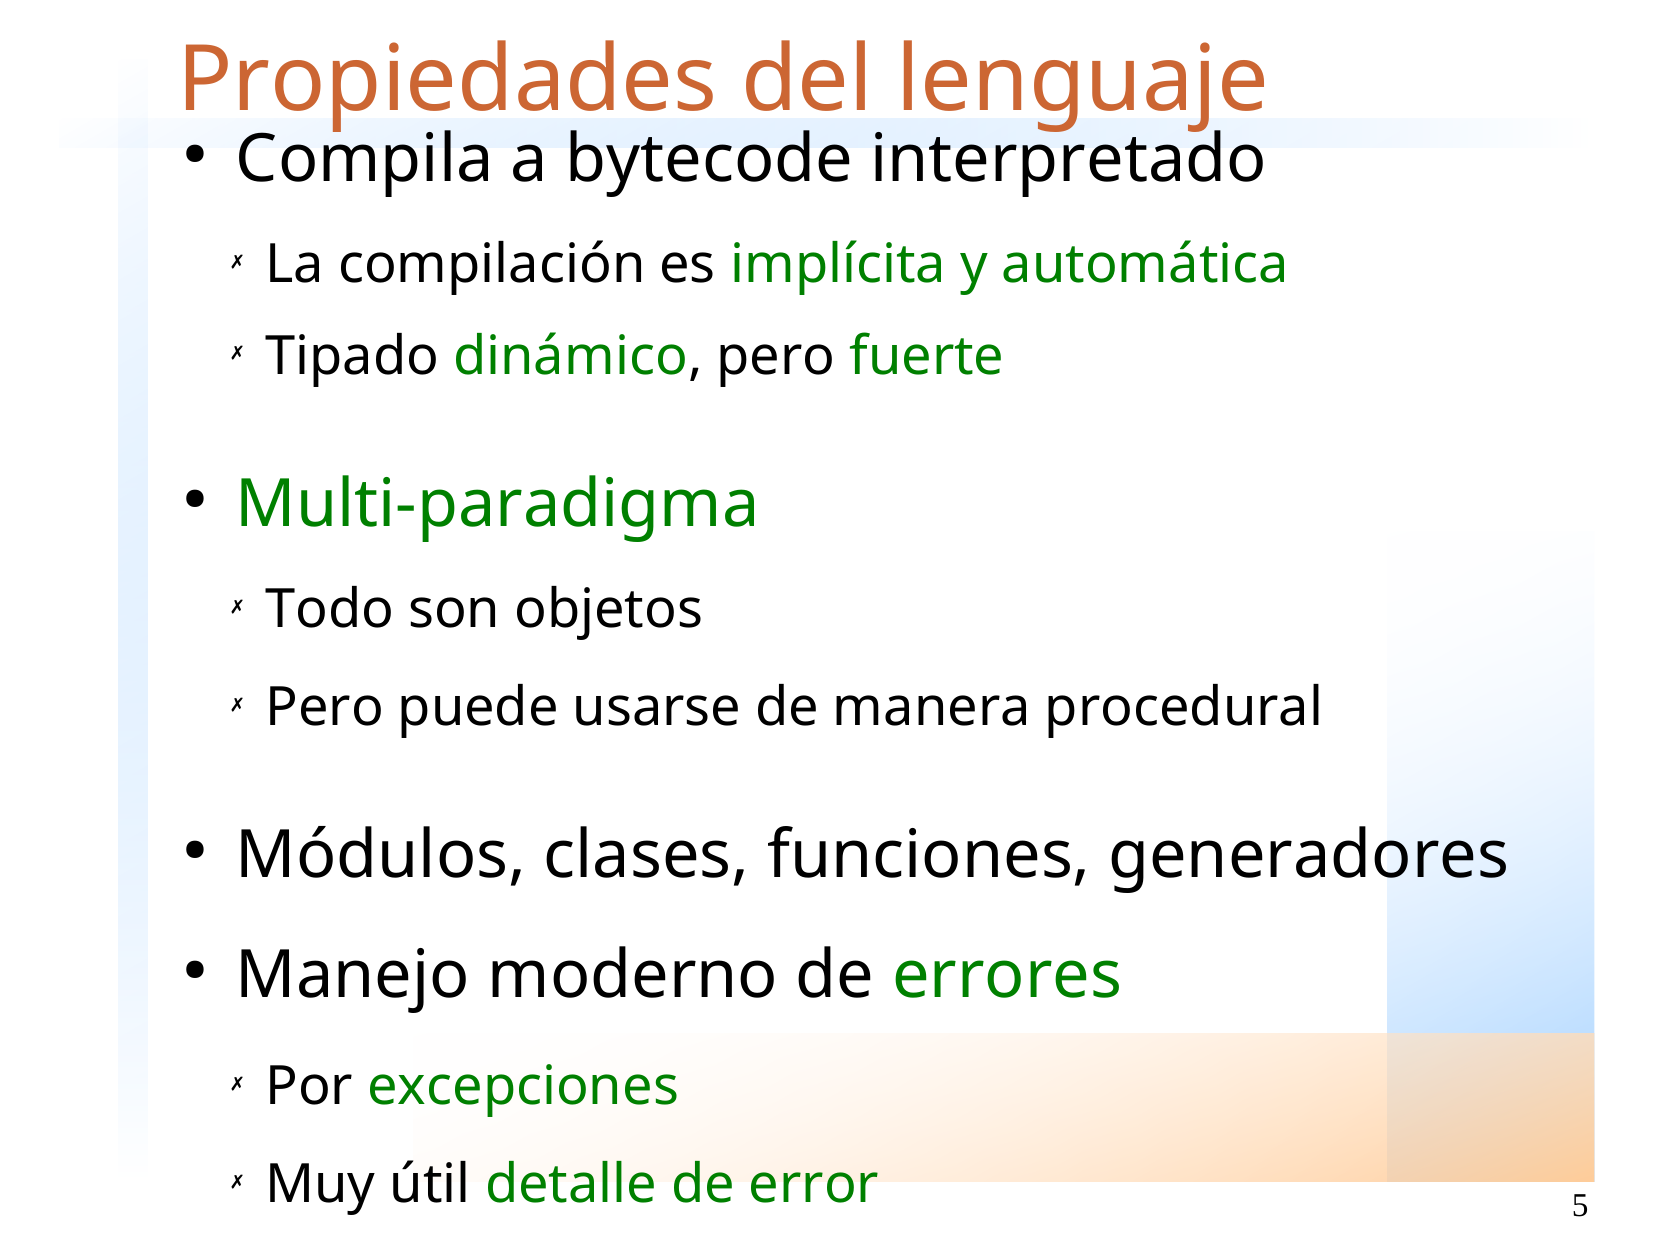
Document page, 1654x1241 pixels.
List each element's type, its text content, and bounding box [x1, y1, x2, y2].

subtitle Compila a bytecode interpretado La compilación es implícita y automática Tipado dinámico, pero fuerte Multi-paradigma Todo son objetos Pero puede usarse de manera procedural Módulos, clases, funciones, generadores Manejo moderno de errores Por excepciones Muy útil detalle de error [147, 147, 1595, 1181]
title Propiedades del lenguaje [177, 0, 1595, 147]
